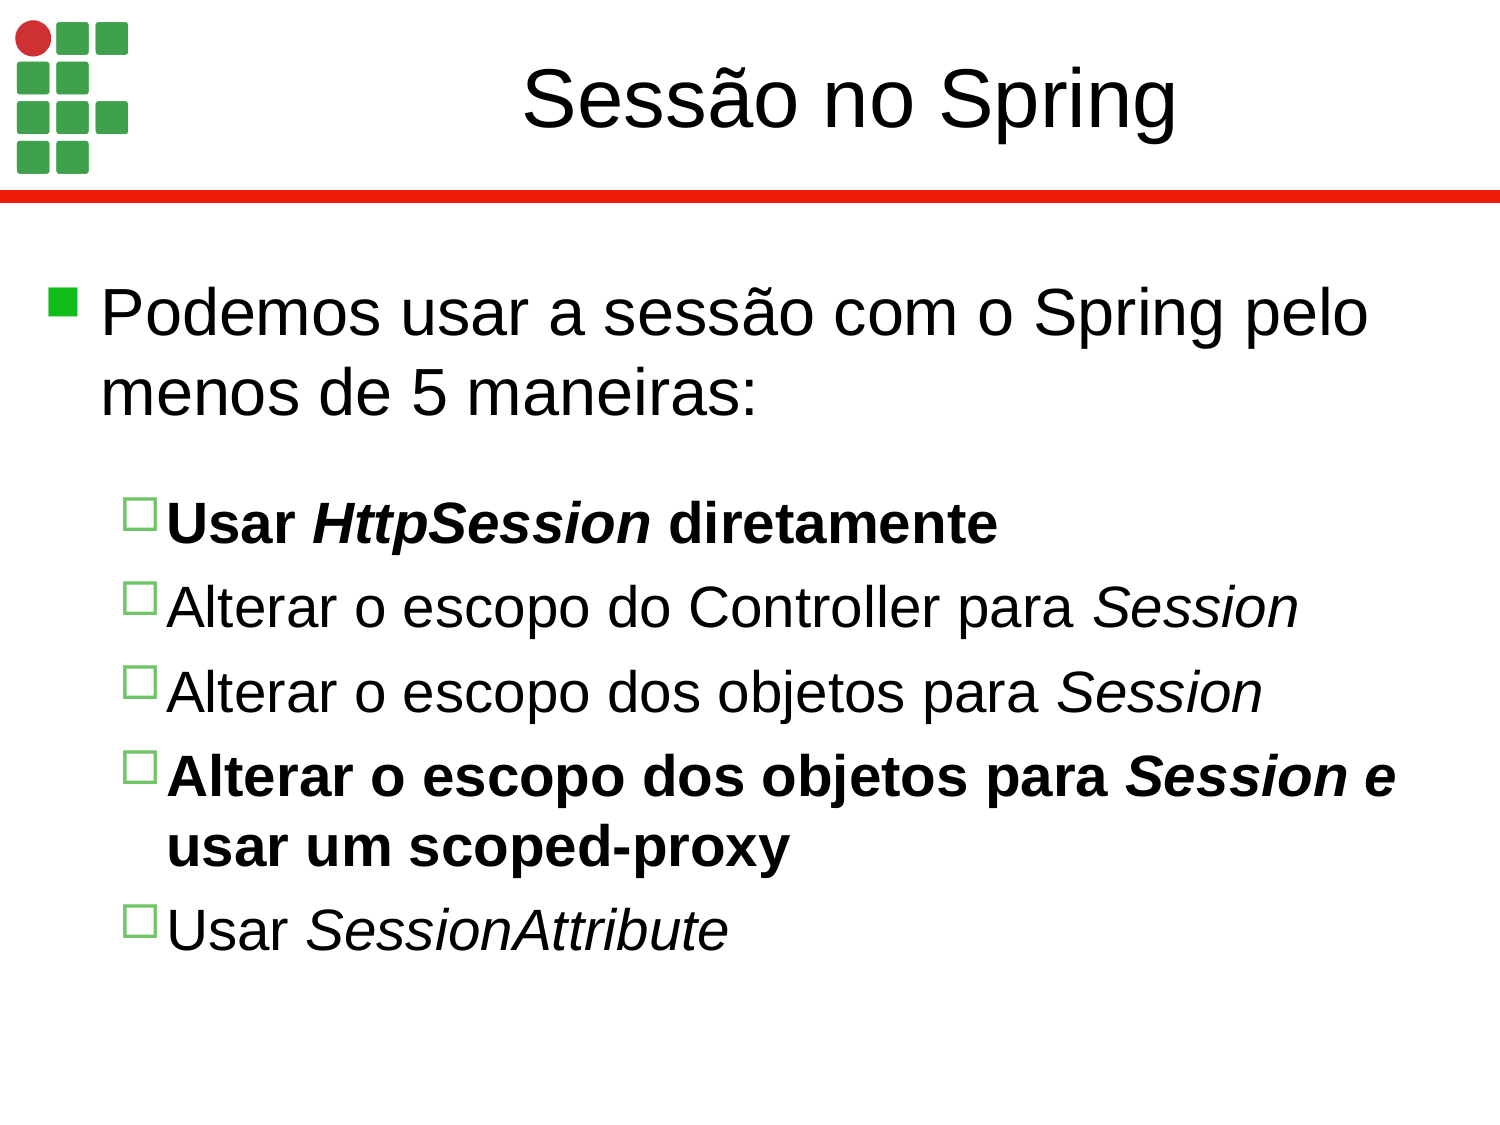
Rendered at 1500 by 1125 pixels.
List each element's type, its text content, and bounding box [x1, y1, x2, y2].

title Sessão no Spring [230, 0, 1471, 188]
picture [14, 16, 130, 178]
list Podemos usar a sessão com o Spring pelo menos de 5 maneiras: Usar HttpSession diretamente Alterar o escopo do Controller para Session Alterar o escopo dos objetos para Session Alterar o escopo dos objetos para Session e usar um scoped-proxy Usar SessionAttribute [29, 219, 1471, 1102]
